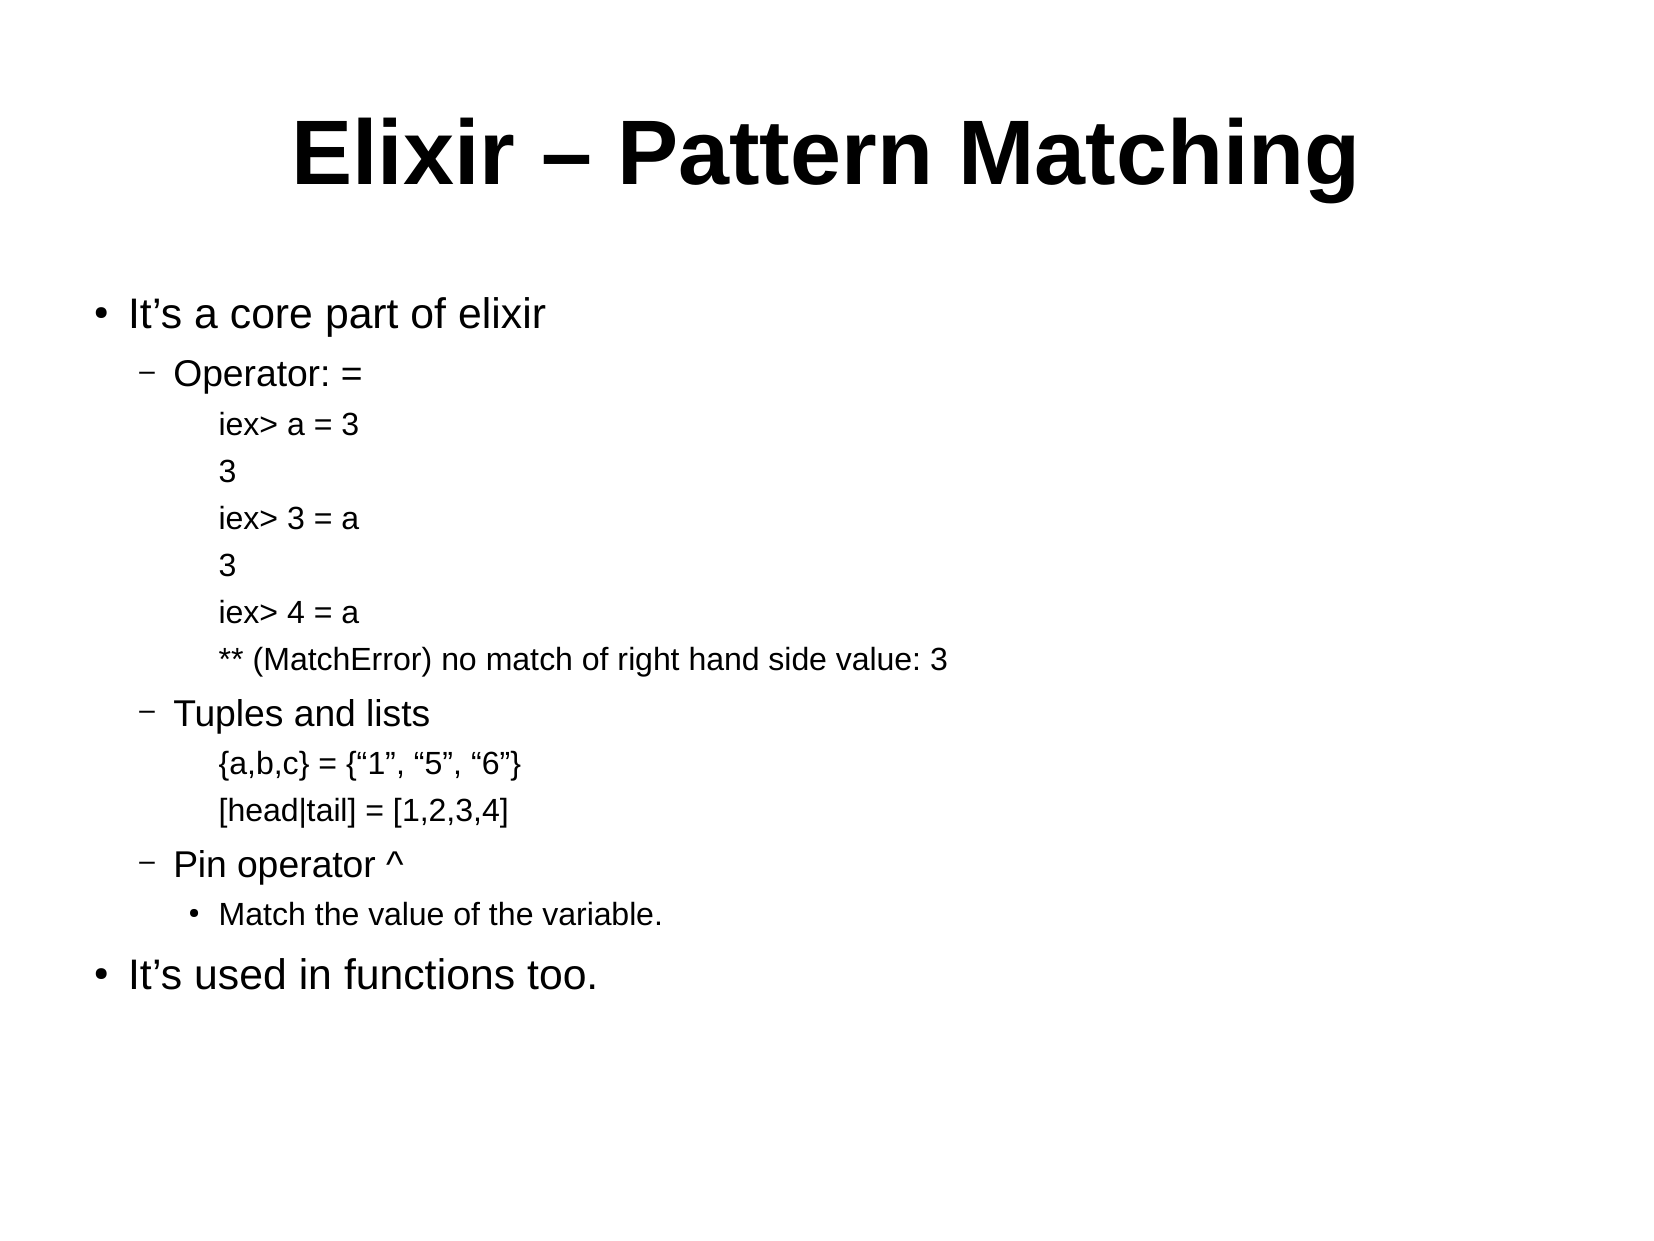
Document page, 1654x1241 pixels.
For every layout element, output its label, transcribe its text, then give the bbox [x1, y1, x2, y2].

list It’s a core part of elixir Operator: = iex> a = 3 3 iex> 3 = a 3 iex> 4 = a ** (MatchError) no match of right hand side value: 3 Tuples and lists {a,b,c} = {“1”, “5”, “6”} [head|tail] = [1,2,3,4] Pin operator ^ Match the value of the variable. It’s used in functions too. [82, 290, 1571, 1010]
title Elixir – Pattern Matching [82, 49, 1571, 257]
